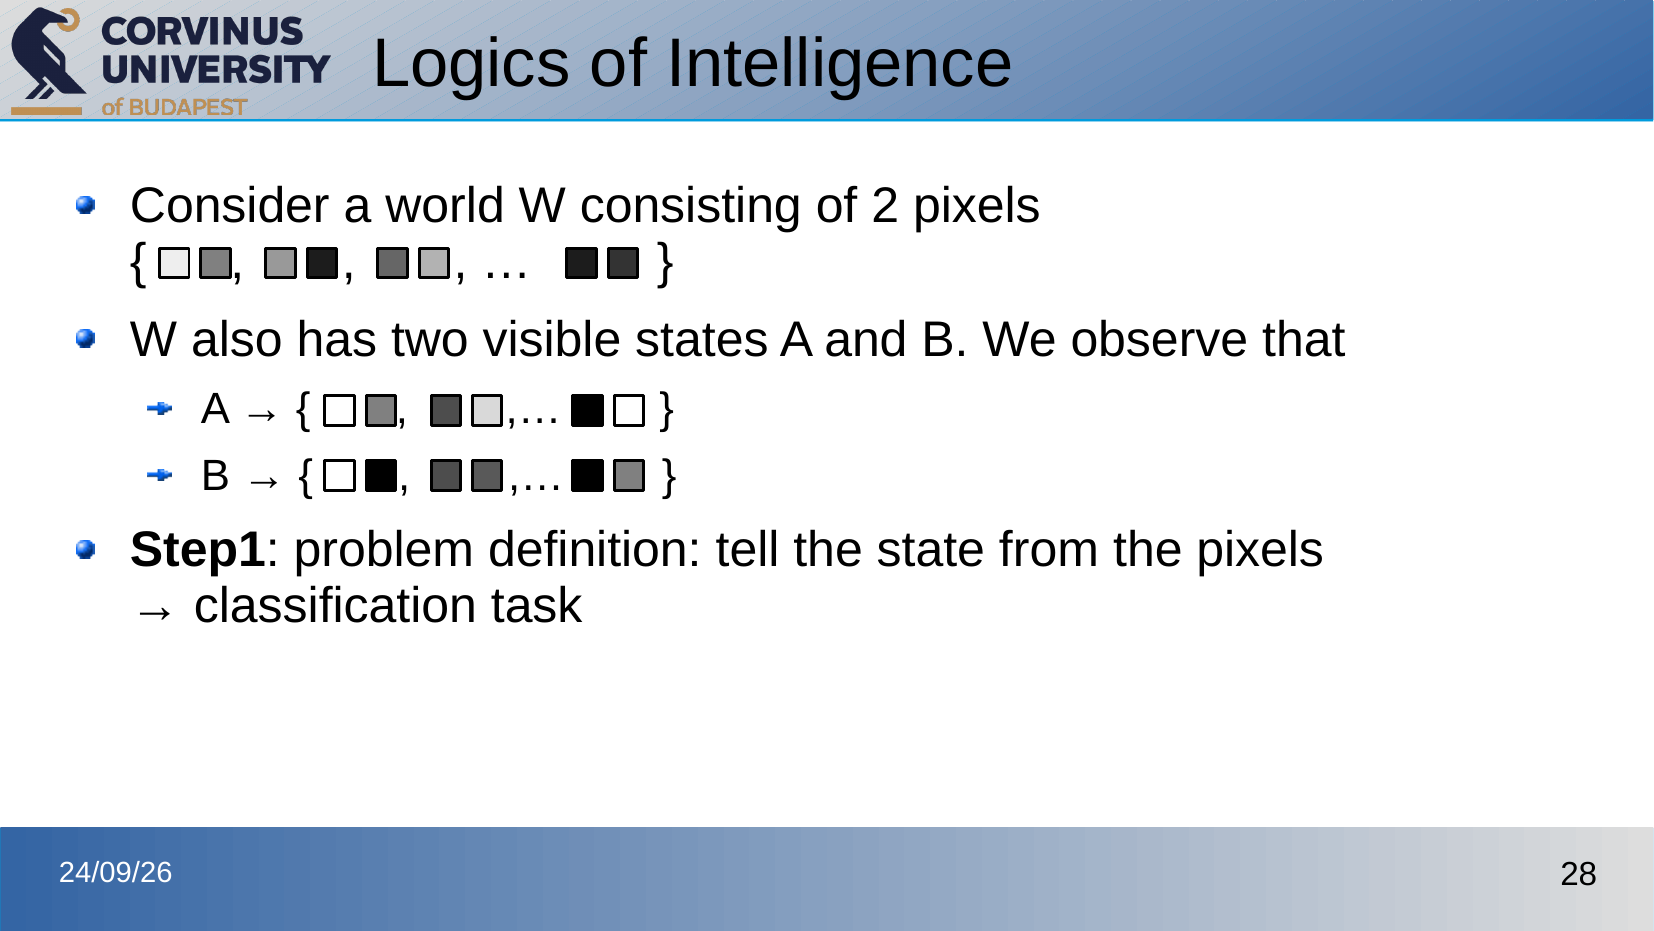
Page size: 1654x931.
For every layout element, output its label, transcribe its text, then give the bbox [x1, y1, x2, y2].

text_box [608, 248, 638, 278]
text_box [324, 395, 355, 426]
text_box [431, 395, 461, 426]
text_box [307, 248, 337, 278]
text_box [200, 248, 231, 278]
text_box [472, 395, 502, 426]
text_box [472, 460, 502, 491]
text_box [431, 460, 461, 491]
text_box [614, 460, 644, 491]
text_box [419, 248, 449, 278]
title Logics of Intelligence [372, 23, 1625, 103]
text_box [572, 395, 603, 426]
text_box [572, 460, 603, 491]
text_box [566, 248, 597, 278]
text_box [324, 460, 355, 491]
text_box [366, 395, 396, 426]
text_box [366, 460, 396, 491]
text_box [159, 248, 189, 278]
picture [11, 7, 331, 115]
text_box [377, 248, 408, 278]
list Consider a world W consisting of 2 pixels { , , , … } W also has two visible states A and B. We observe that A → { , ,… } B → { , ,… } Step1: problem definition: tell the state from the pixels → classification task [59, 177, 1595, 768]
text_box [614, 395, 644, 426]
text_box [265, 248, 296, 278]
